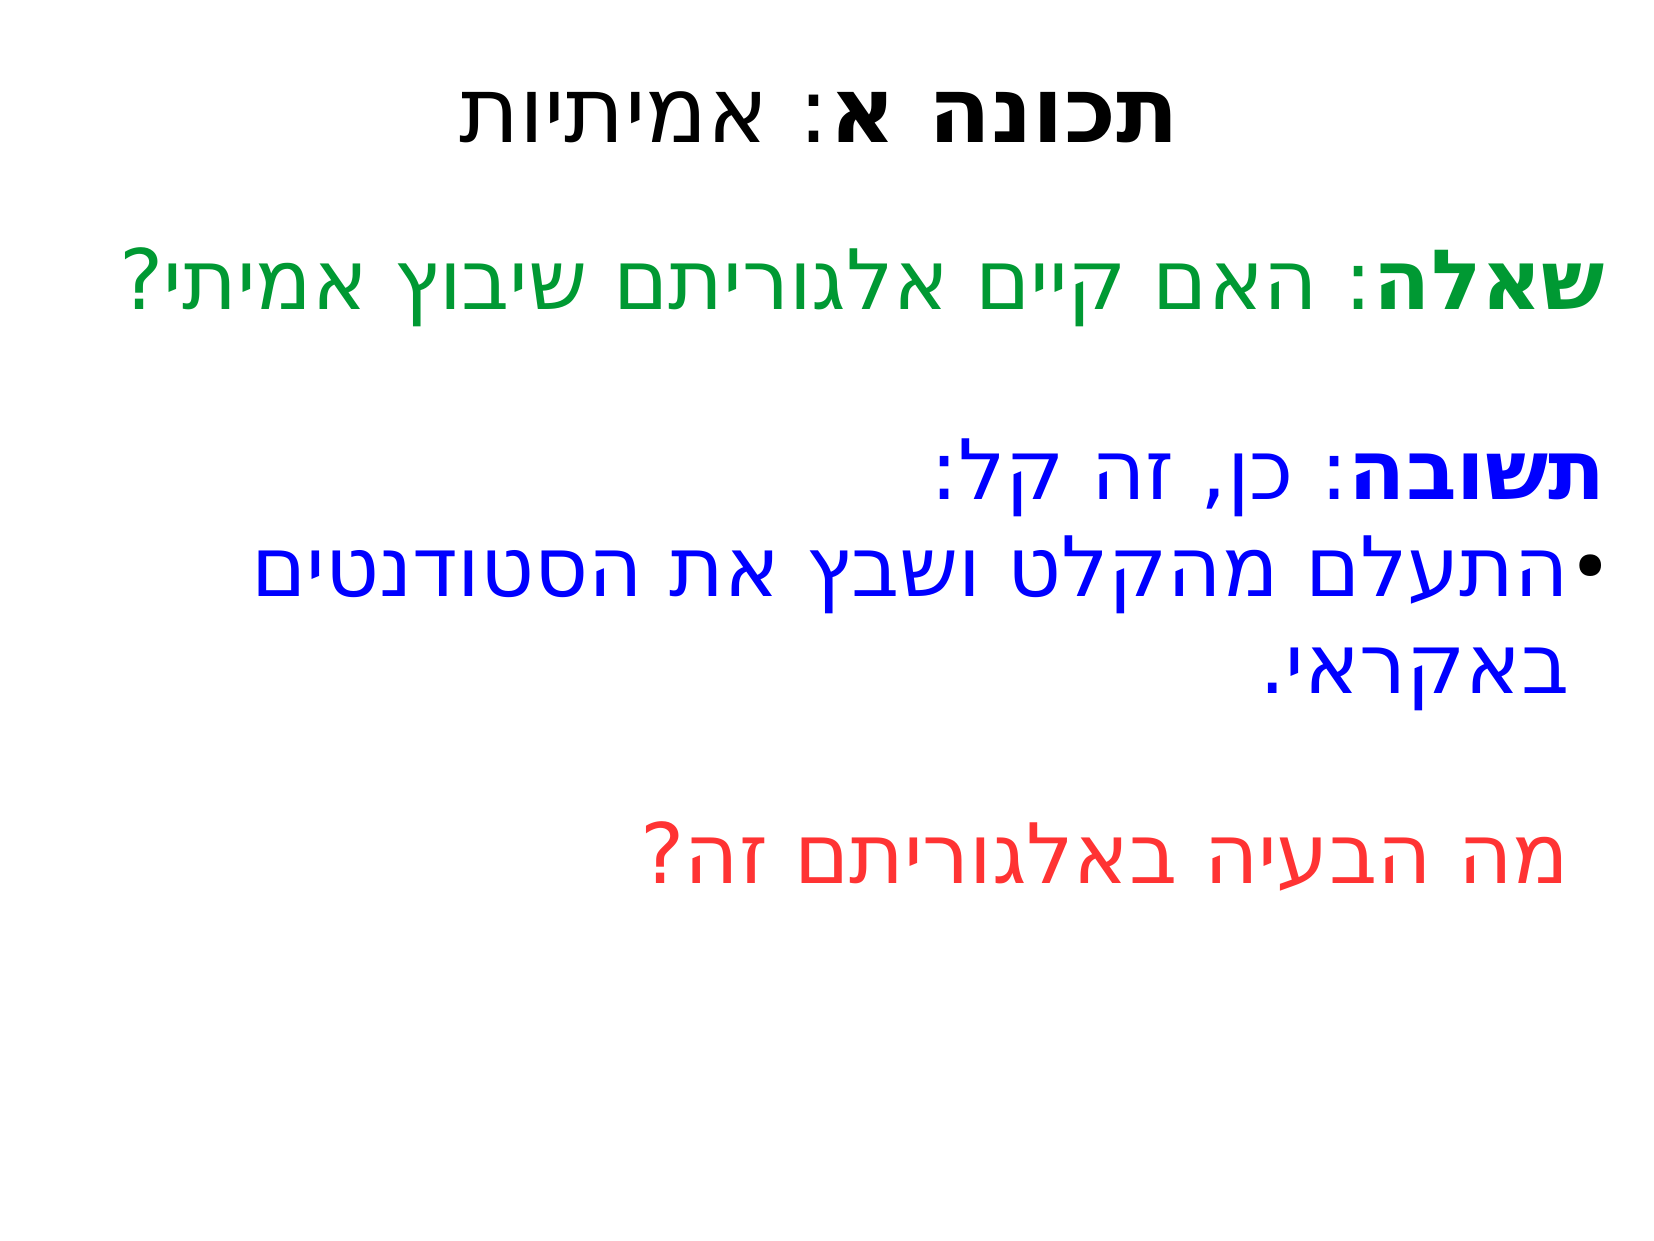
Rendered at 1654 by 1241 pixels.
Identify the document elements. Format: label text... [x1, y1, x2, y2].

text_box שאלה: האם קיים אלגוריתם שיבוץ אמיתי? תשובה: כן, זה קל: התעלם מהקלט ושבץ את הסטודנטים באקראי. מה הבעיה באלגוריתם זה? [30, 225, 1621, 1241]
title תכונה א: אמיתיות [75, 58, 1564, 163]
